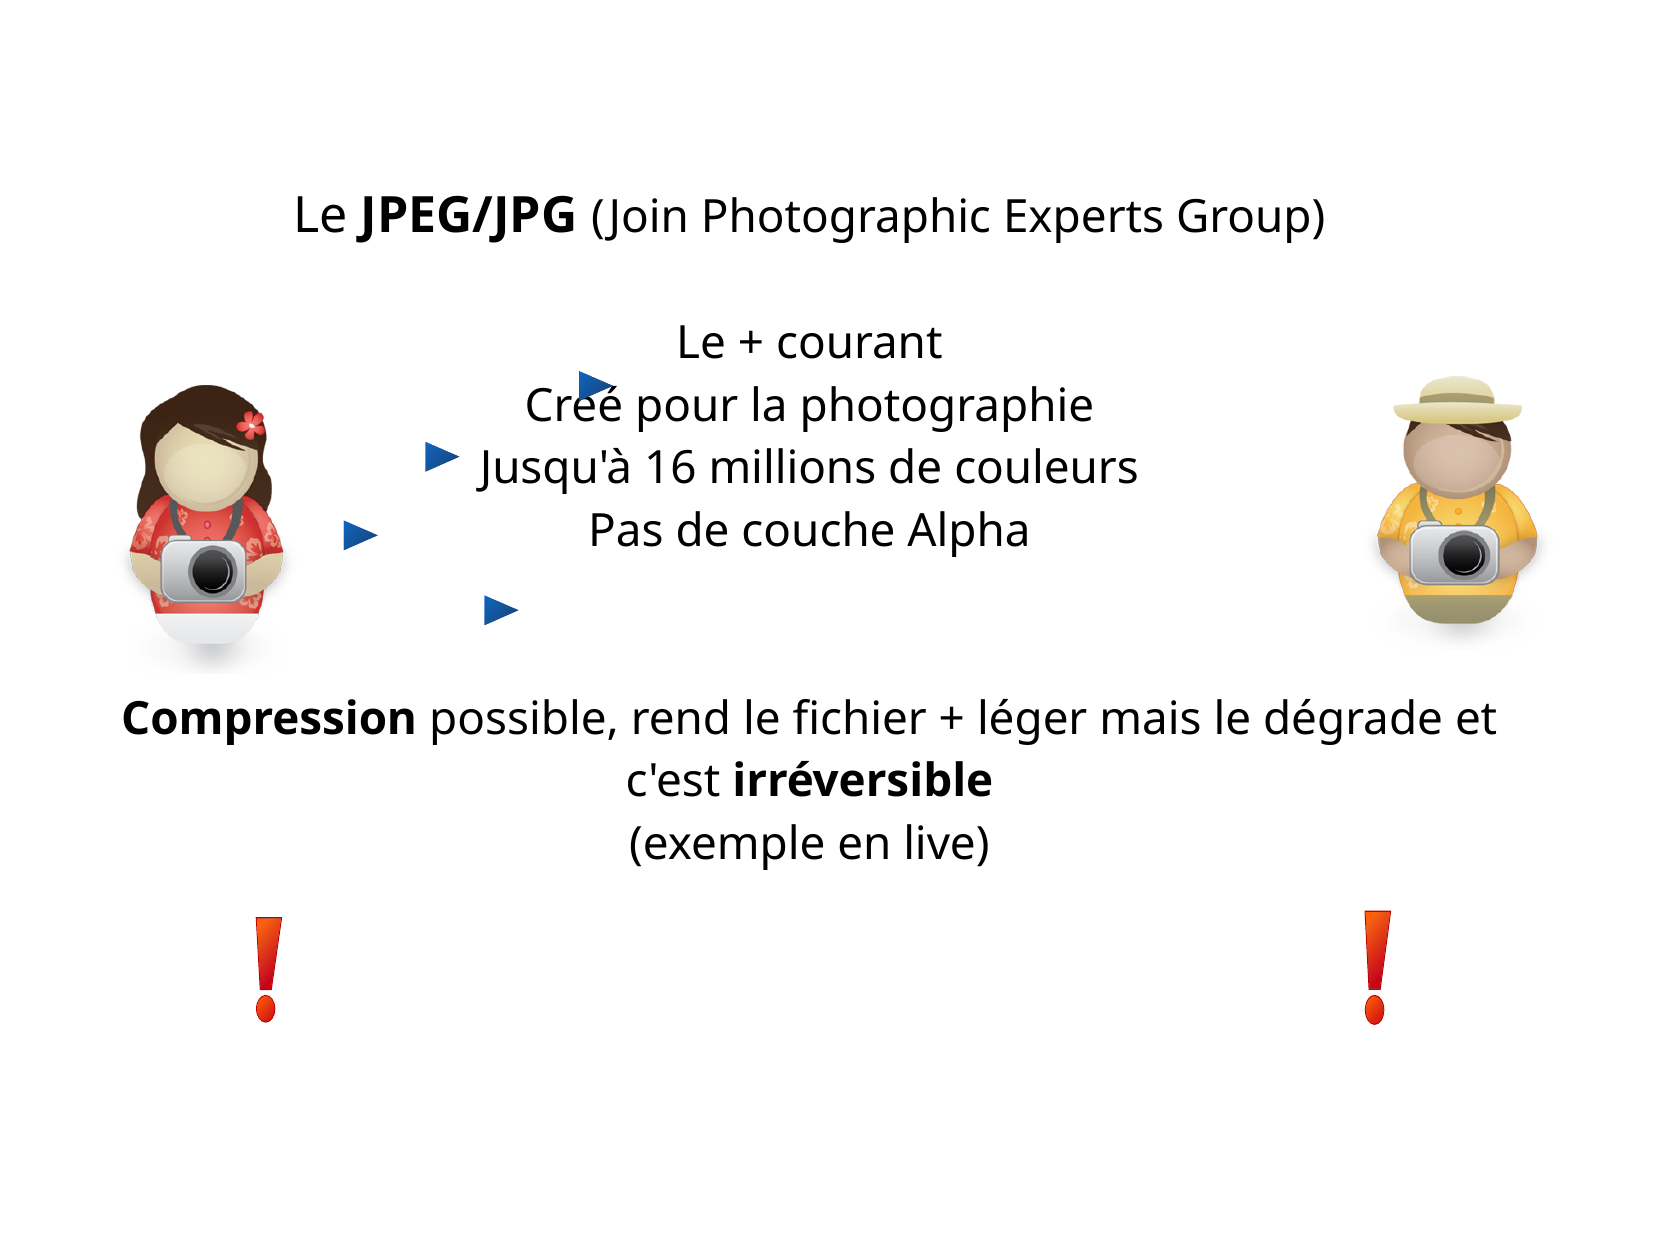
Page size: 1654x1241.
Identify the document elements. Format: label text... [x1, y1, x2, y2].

picture [424, 441, 461, 473]
picture [214, 893, 321, 1047]
picture [483, 594, 520, 626]
picture [342, 519, 379, 552]
picture [110, 362, 308, 674]
picture [1346, 354, 1571, 650]
picture [577, 370, 615, 402]
text_box Le JPEG/JPG (Join Photographic Experts Group) Le + courant Créé pour la photographie Jusqu'à 16 millions de couleurs Pas de couche Alpha Compression possible, rend le fichier + léger mais le dégrade et c'est irréversible (exemple en live) [106, 46, 1533, 1241]
picture [1322, 884, 1431, 1052]
